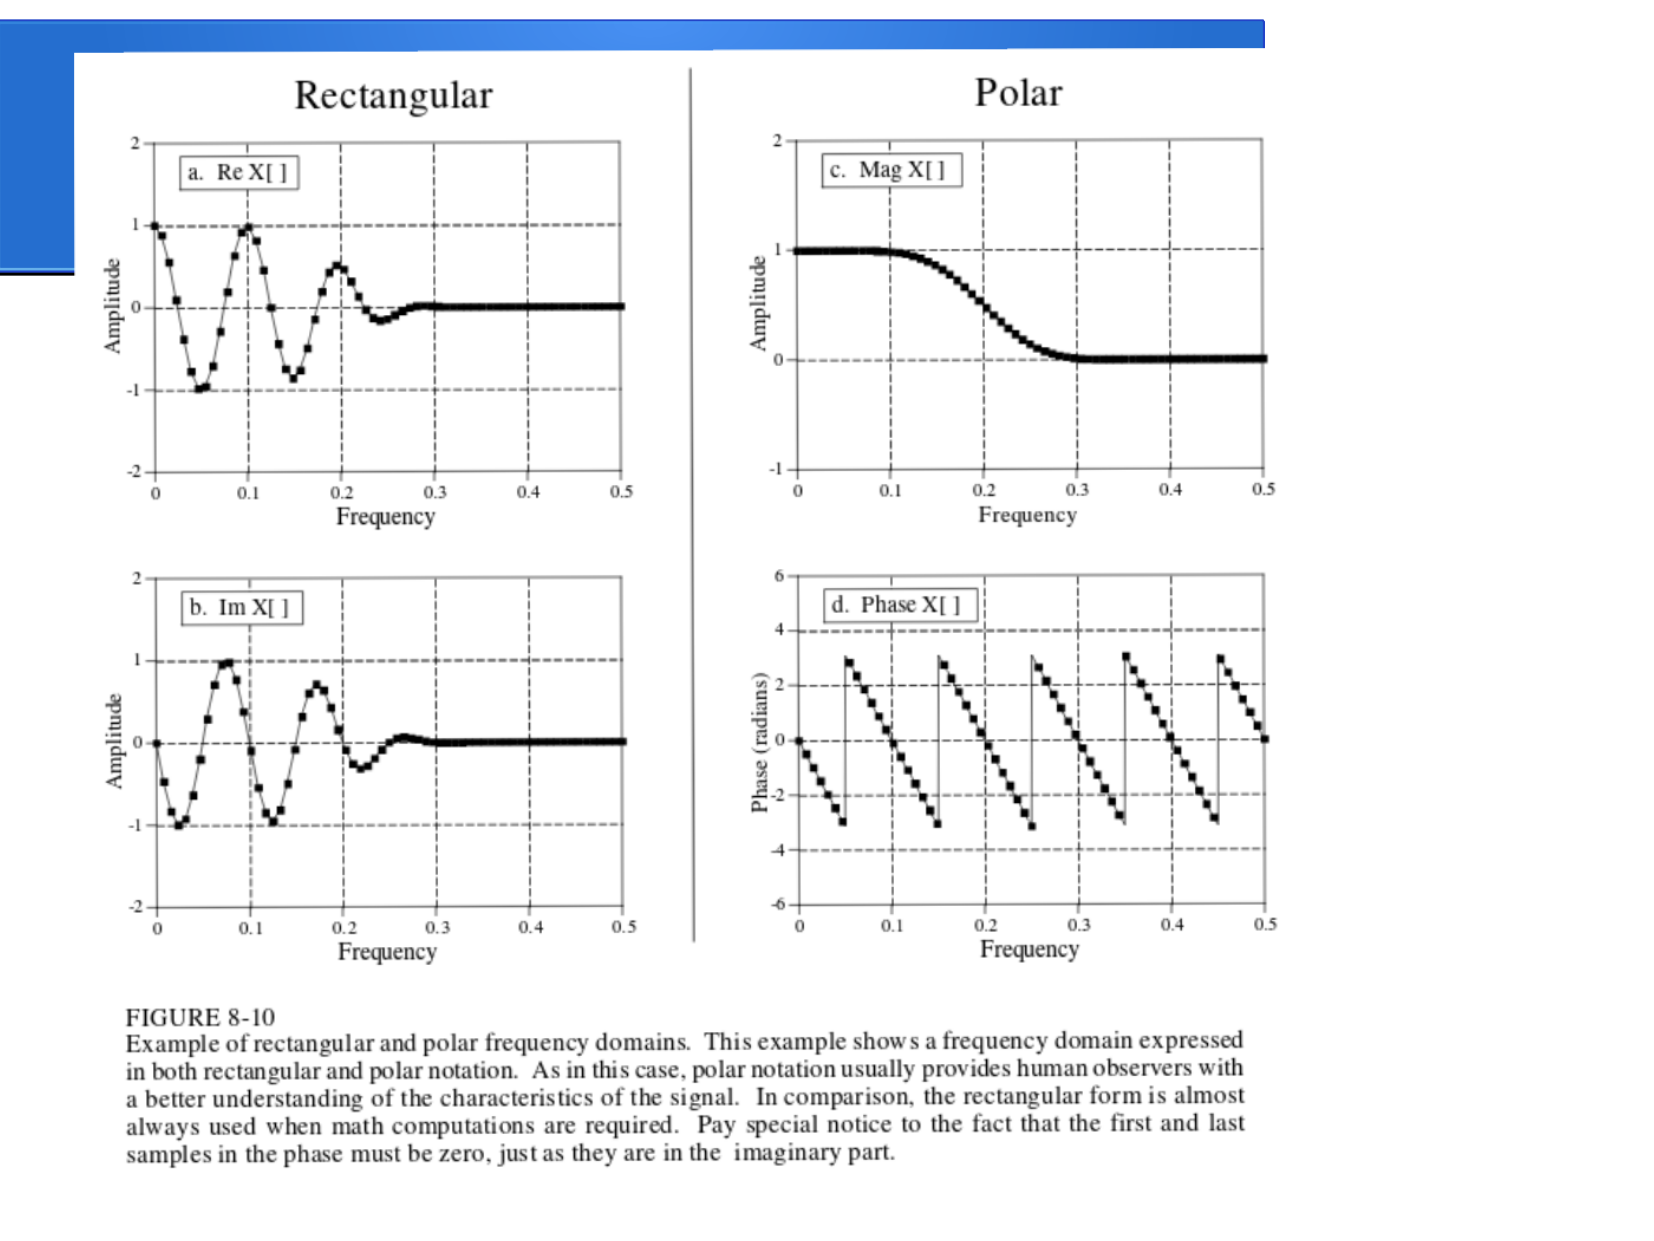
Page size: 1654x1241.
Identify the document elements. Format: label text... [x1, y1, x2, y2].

title t [82, 47, 1229, 52]
picture [73, 47, 1305, 1180]
